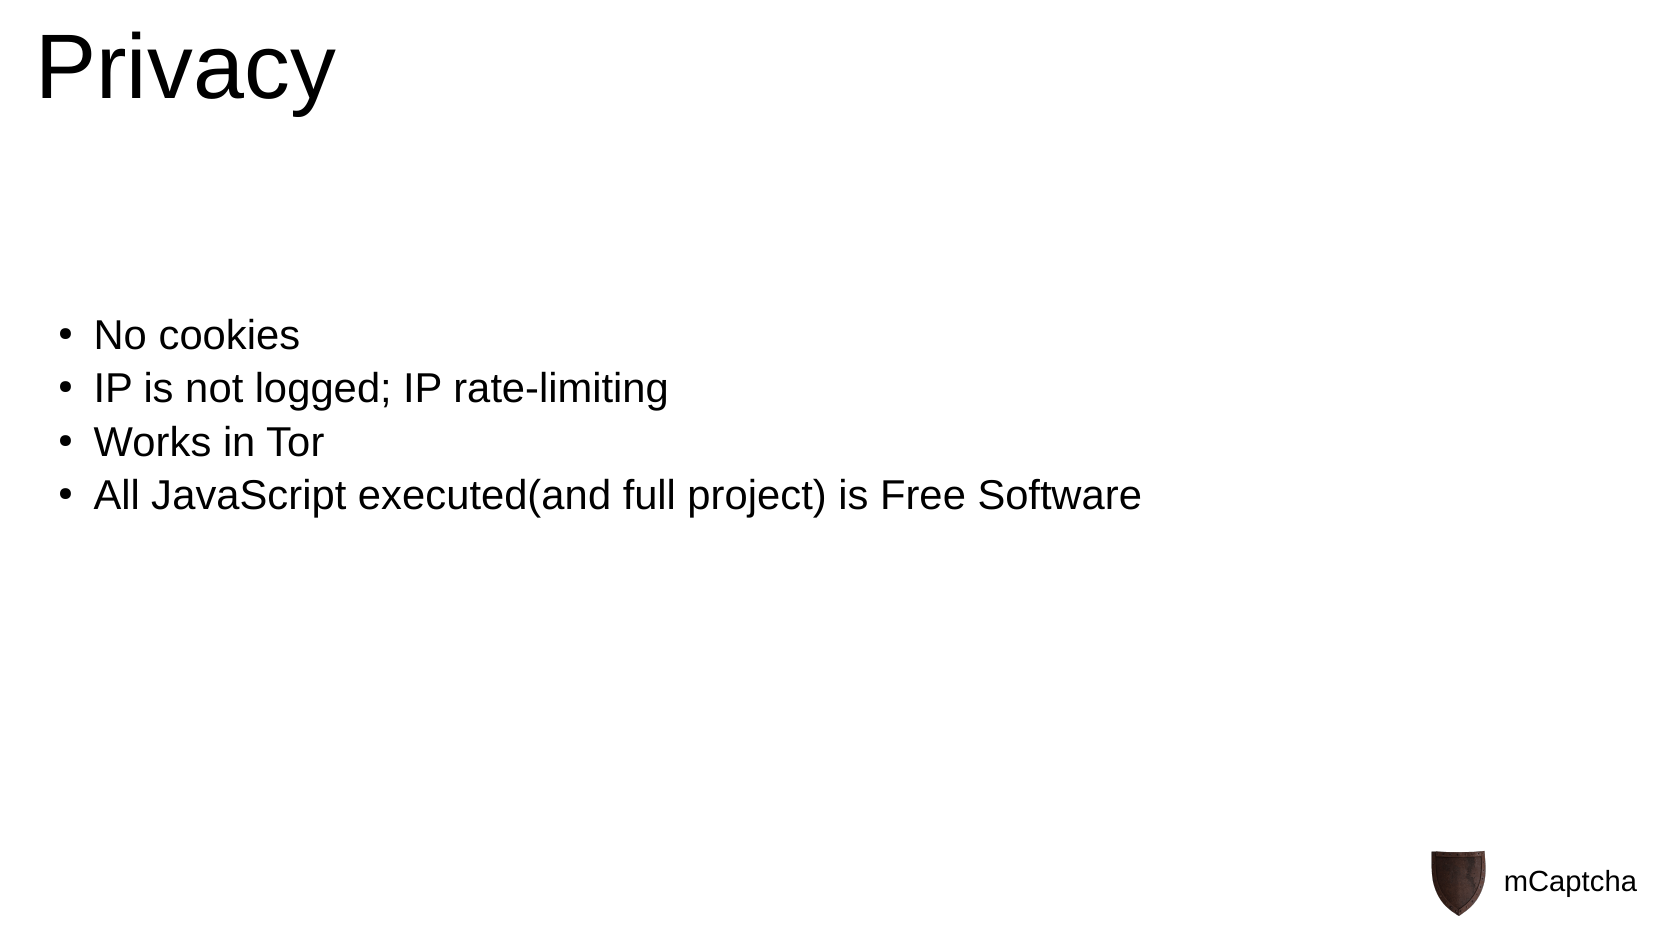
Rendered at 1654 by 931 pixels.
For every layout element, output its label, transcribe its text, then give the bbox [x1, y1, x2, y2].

subtitle No cookies IP is not logged; IP rate-limiting Works in Tor All JavaScript executed(and full project) is Free Software [58, 260, 1596, 670]
picture [1425, 846, 1493, 918]
title Privacy [35, 0, 435, 118]
text_box mCaptcha [1489, 857, 1654, 906]
